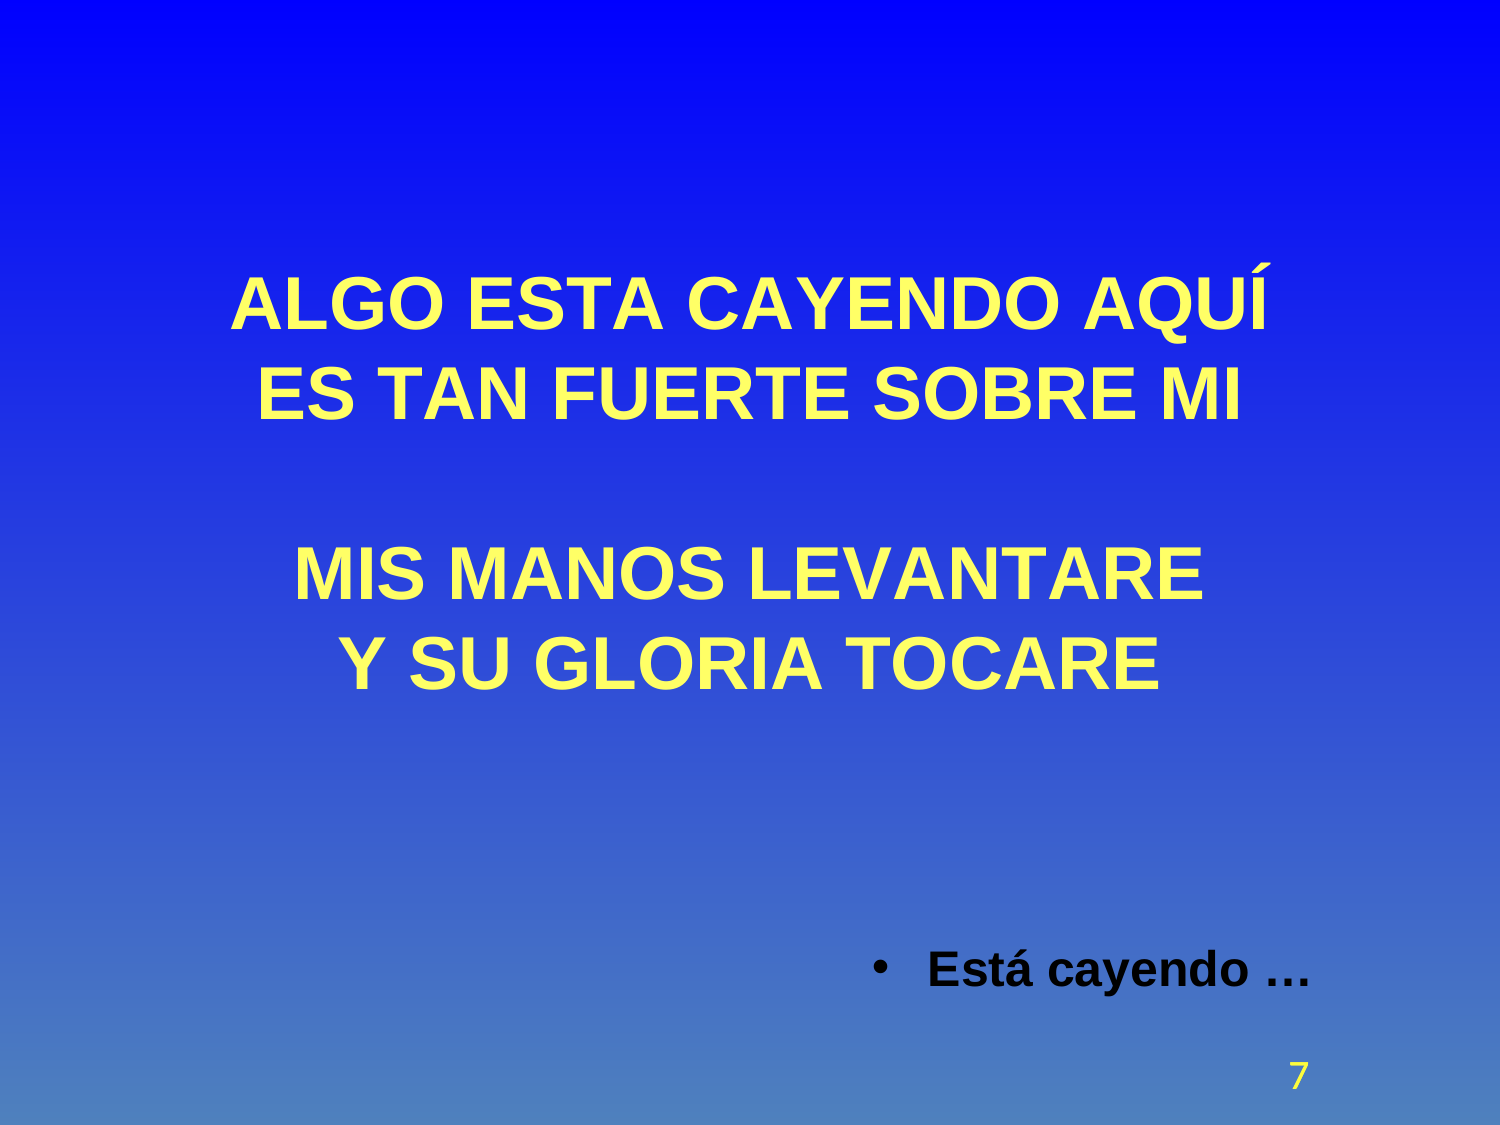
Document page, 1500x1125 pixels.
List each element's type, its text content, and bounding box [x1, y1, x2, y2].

text_box <número> [974, 1042, 1325, 1103]
text_box Está cayendo … [616, 928, 1329, 1012]
text_box ALGO ESTA CAYENDO AQUÍ ES TAN FUERTE SOBRE MI MIS MANOS LEVANTARE Y SU GLORIA TOCARE [75, 385, 1426, 573]
